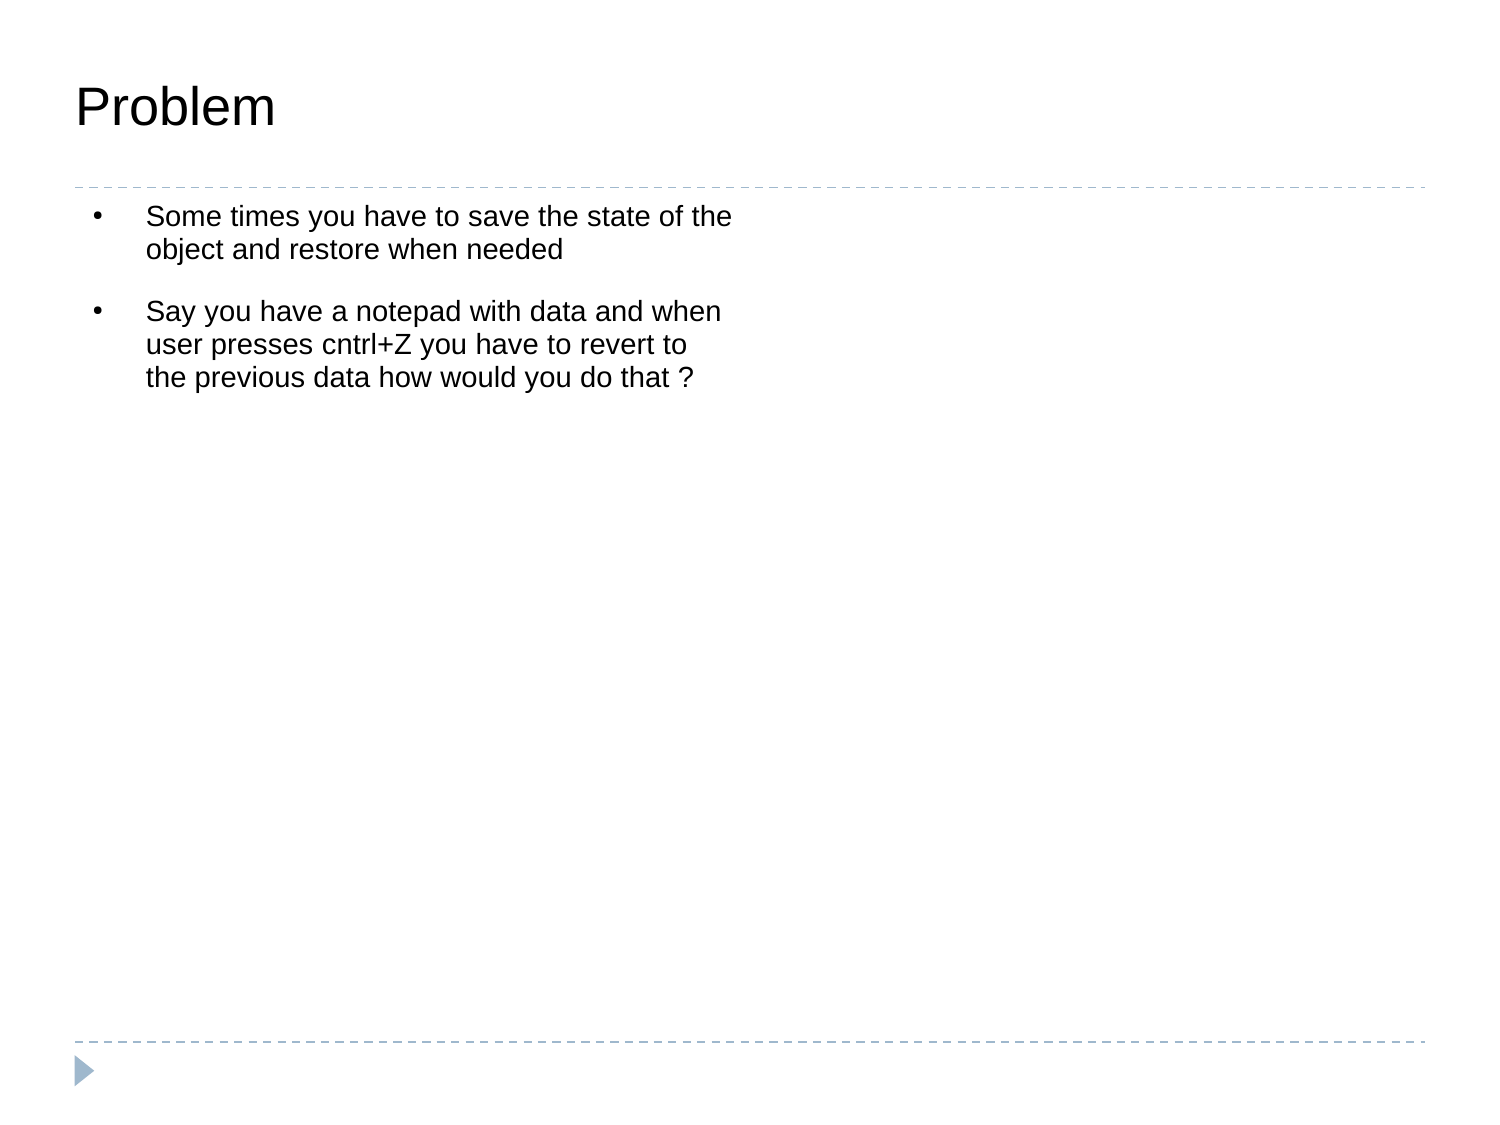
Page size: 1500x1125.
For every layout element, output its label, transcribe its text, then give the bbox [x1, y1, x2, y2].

list Some times you have to save the state of the object and restore when needed Say you have a notepad with data and when user presses cntrl+Z you have to revert to the previous data how would you do that ? [75, 200, 734, 1010]
title Problem [75, 24, 1425, 188]
